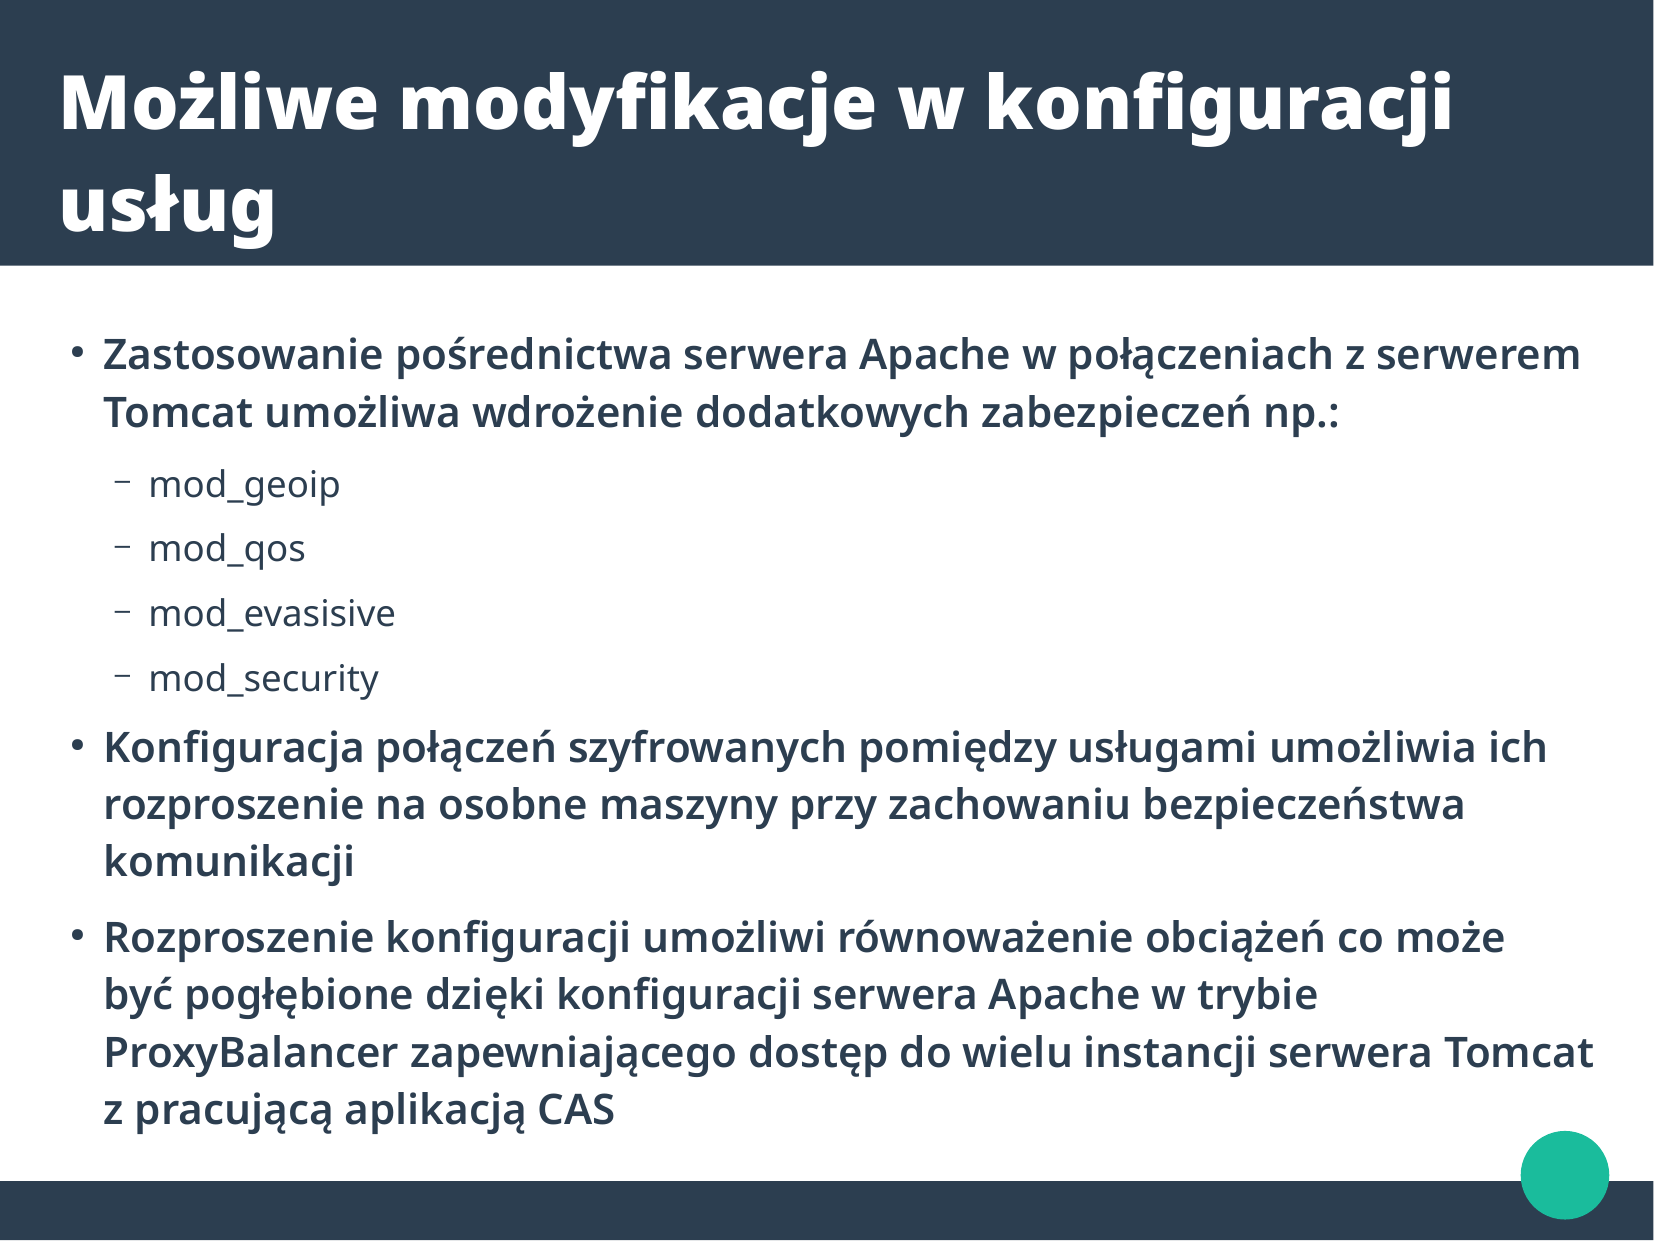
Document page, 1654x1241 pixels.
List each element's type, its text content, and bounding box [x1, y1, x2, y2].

title Możliwe modyfikacje w konfiguracji usług [59, 49, 1595, 207]
list Zastosowanie pośrednictwa serwera Apache w połączeniach z serwerem Tomcat umożliwa wdrożenie dodatkowych zabezpieczeń np.: mod_geoip mod_qos mod_evasisive mod_security Konfiguracja połączeń szyfrowanych pomiędzy usługami umożliwia ich rozproszenie na osobne maszyny przy zachowaniu bezpieczeństwa komunikacji Rozproszenie konfiguracji umożliwi równoważenie obciążeń co może być pogłębione dzięki konfiguracji serwera Apache w trybie ProxyBalancer zapewniającego dostęp do wielu instancji serwera Tomcat z pracującą aplikacją CAS [59, 324, 1595, 1152]
